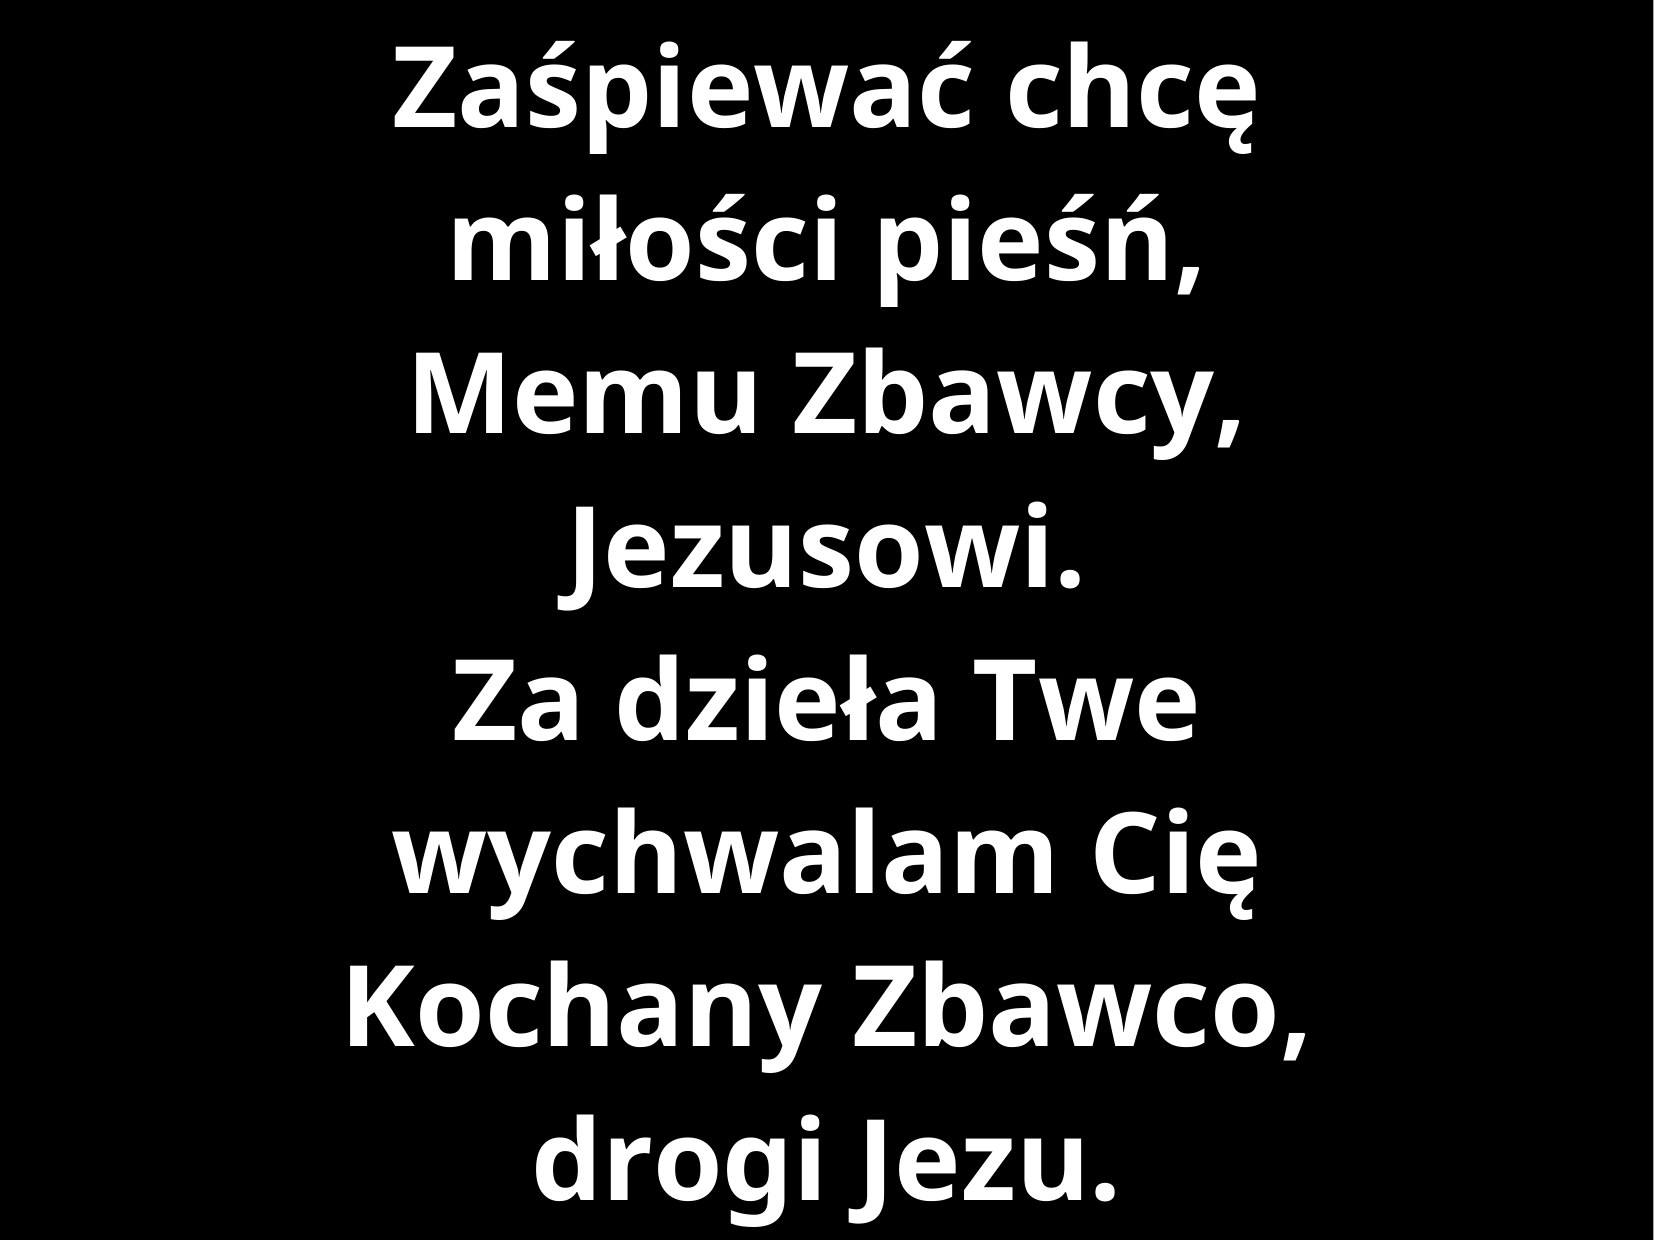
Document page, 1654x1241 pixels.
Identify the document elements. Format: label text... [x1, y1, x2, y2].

title Zaśpiewać chcę miłości pieśń, Memu Zbawcy, Jezusowi. Za dzieła Twe wychwalam Cię Kochany Zbawco, drogi Jezu. [0, 0, 1654, 1241]
